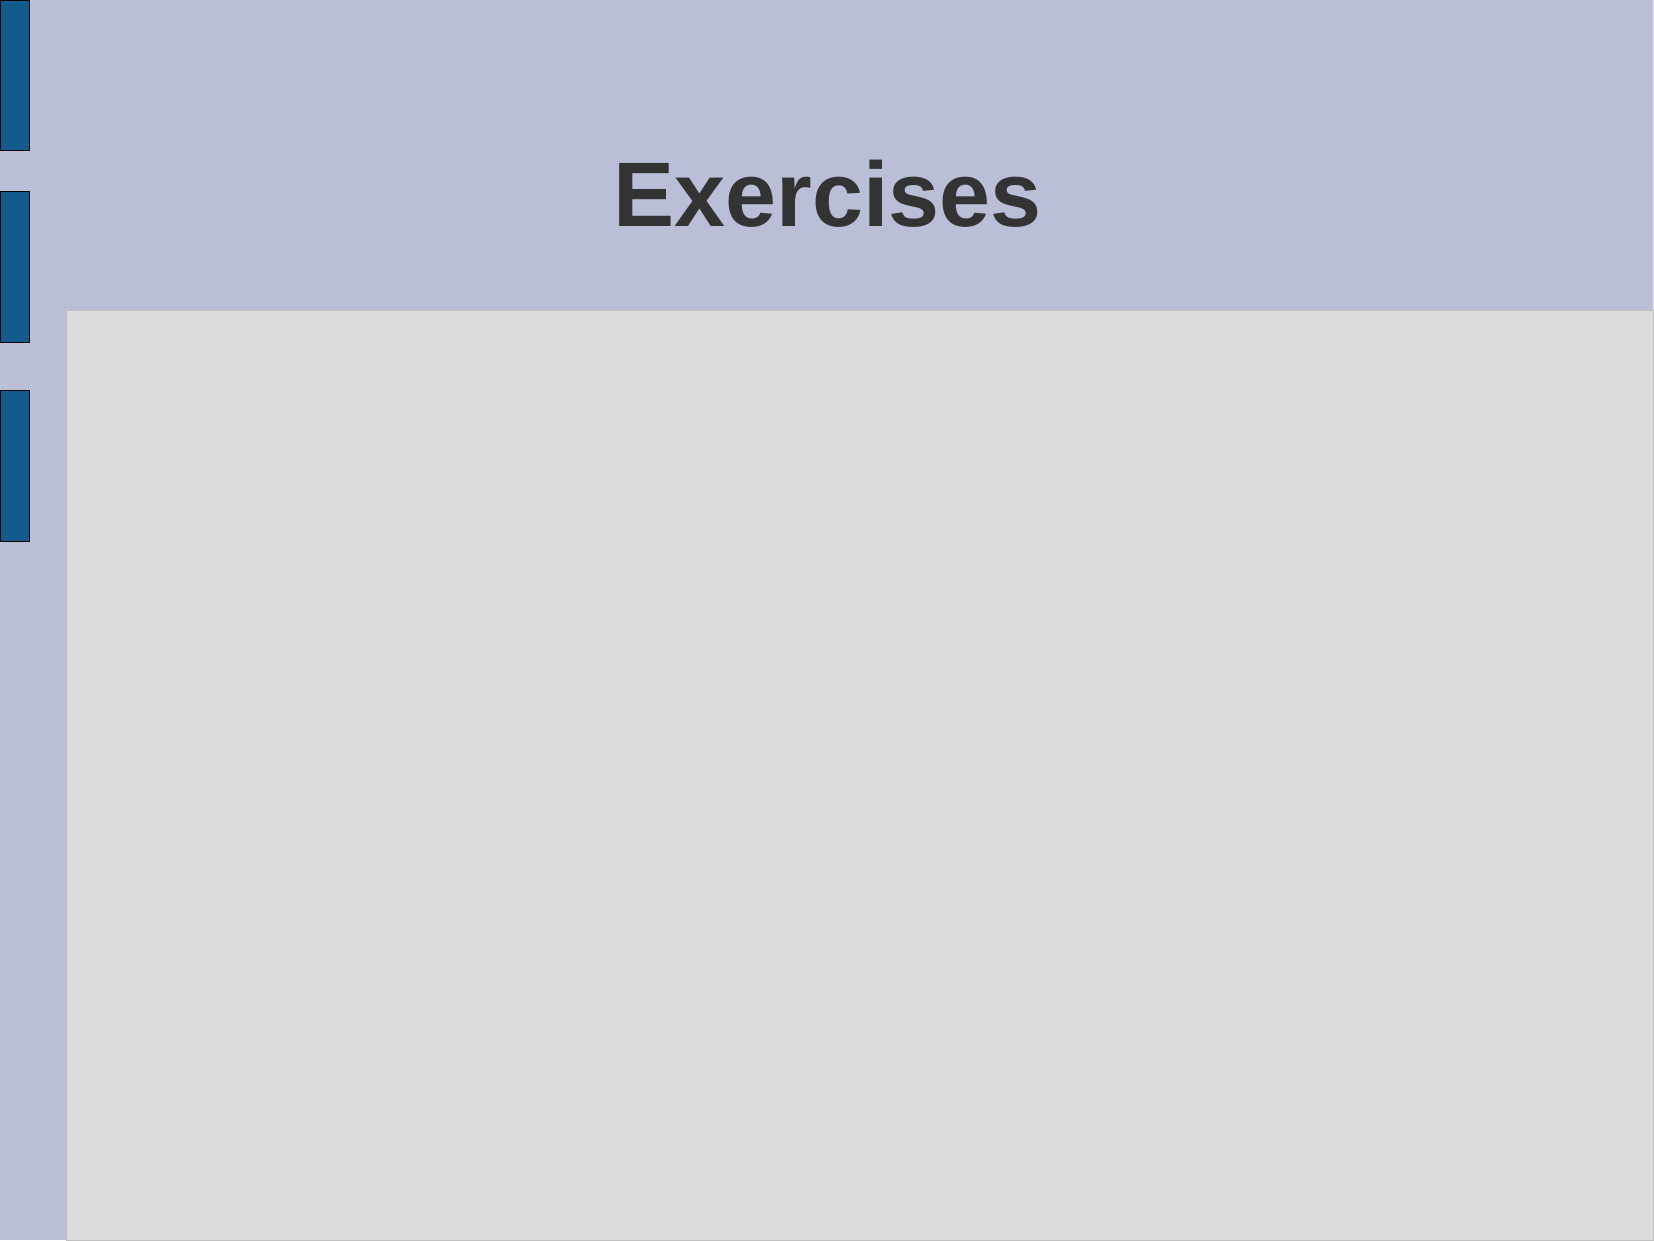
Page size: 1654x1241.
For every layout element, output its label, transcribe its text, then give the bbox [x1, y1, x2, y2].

title Exercises [121, 91, 1534, 299]
